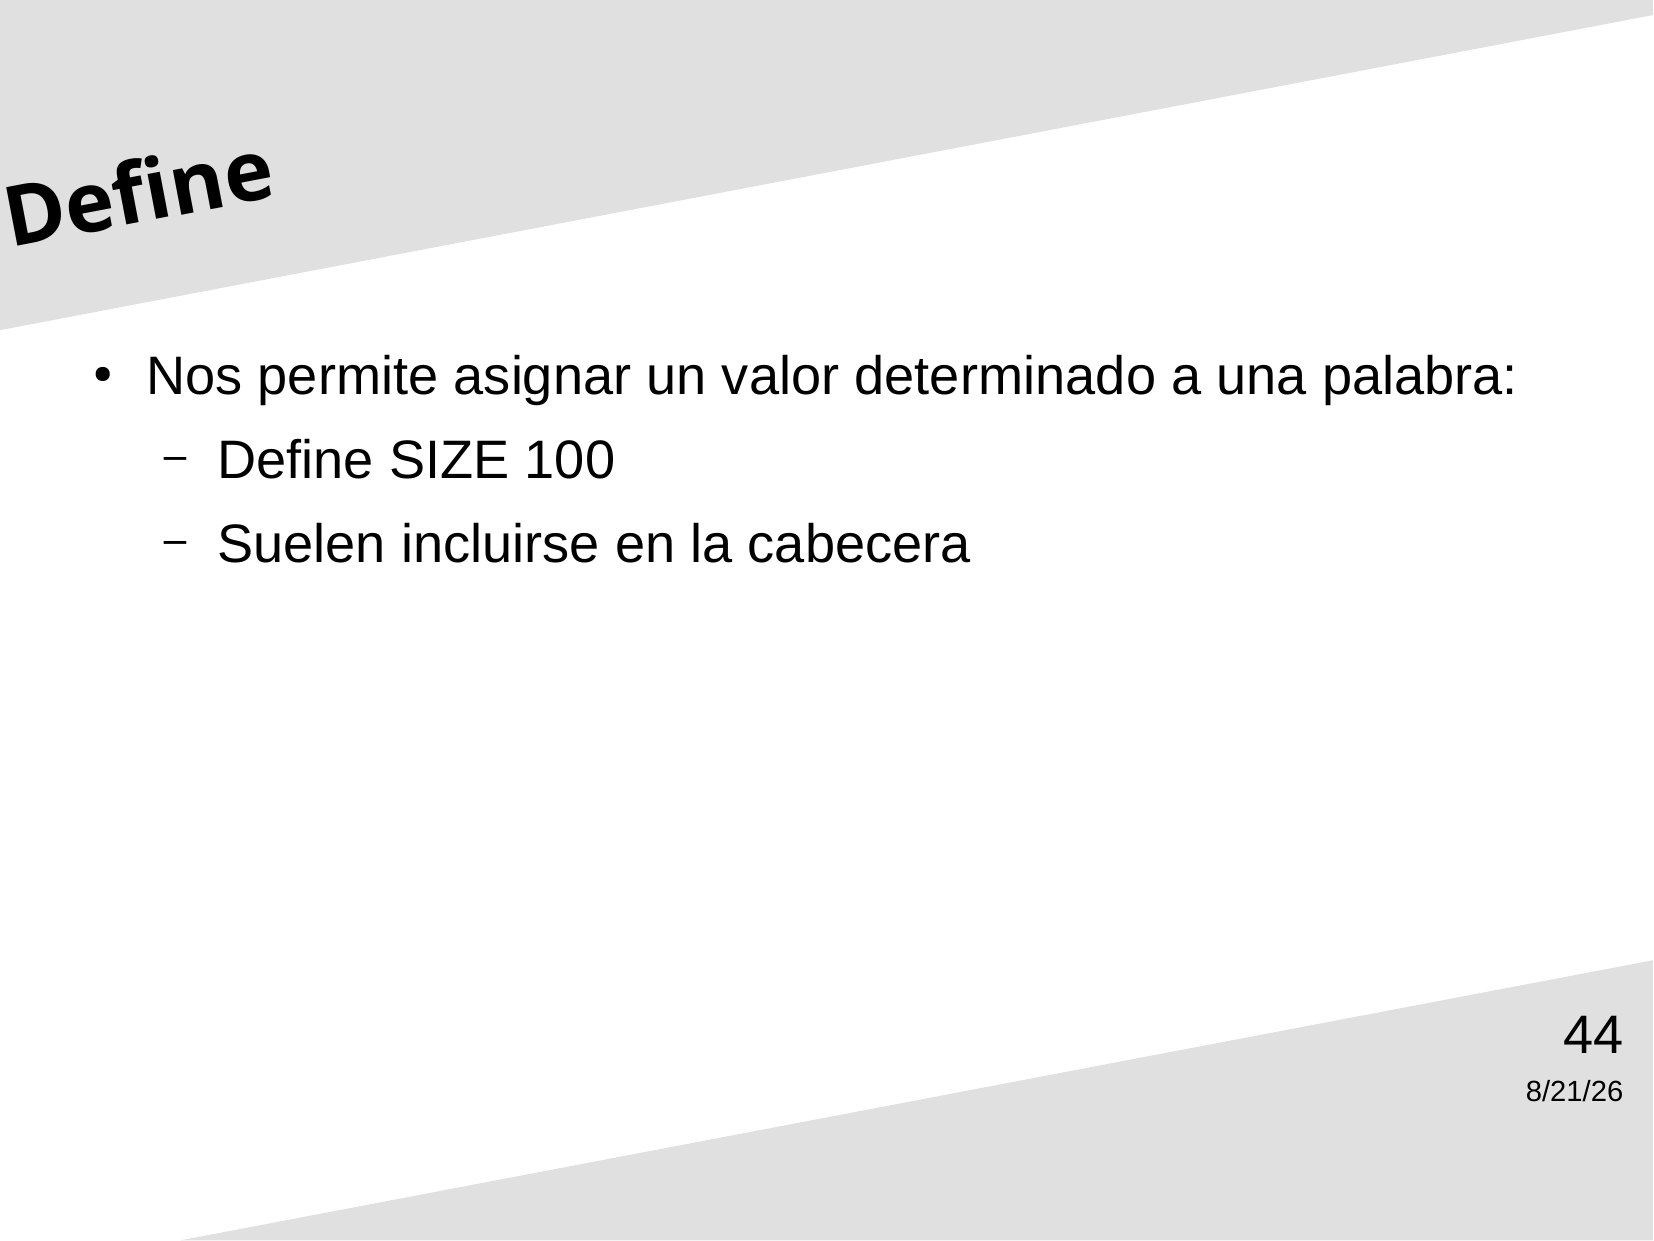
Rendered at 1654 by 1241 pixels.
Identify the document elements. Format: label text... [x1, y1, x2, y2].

list Nos permite asignar un valor determinado a una palabra: Define SIZE 100 Suelen incluirse en la cabecera [75, 345, 1531, 1065]
title Define [0, 0, 1486, 318]
